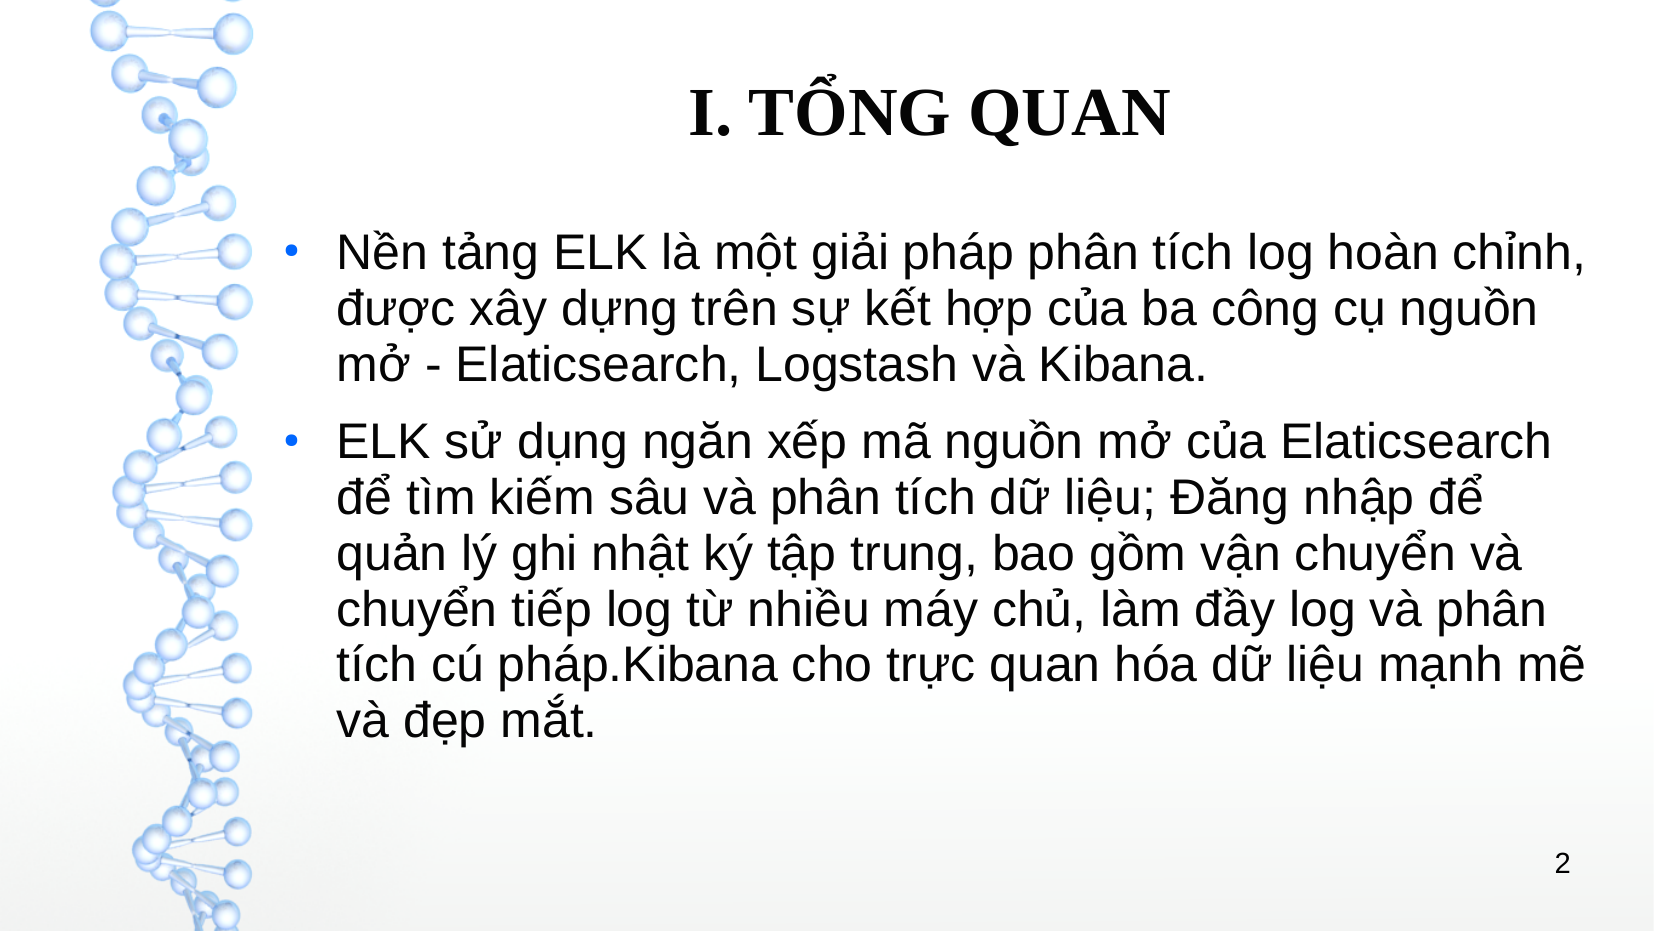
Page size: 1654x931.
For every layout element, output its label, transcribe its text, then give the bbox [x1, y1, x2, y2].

title I. TỔNG QUAN [265, 35, 1595, 189]
picture [0, 0, 1654, 931]
list Nền tảng ELK là một giải pháp phân tích log hoàn chỉnh, được xây dựng trên sự kết hợp của ba công cụ nguồn mở - Elaticsearch, Logstash và Kibana. ELK sử dụng ngăn xếp mã nguồn mở của Elaticsearch để tìm kiếm sâu và phân tích dữ liệu; Đăng nhập để quản lý ghi nhật ký tập trung, bao gồm vận chuyển và chuyển tiếp log từ nhiều máy chủ, làm đầy log và phân tích cú pháp.Kibana cho trực quan hóa dữ liệu mạnh mẽ và đẹp mắt. [265, 224, 1595, 764]
